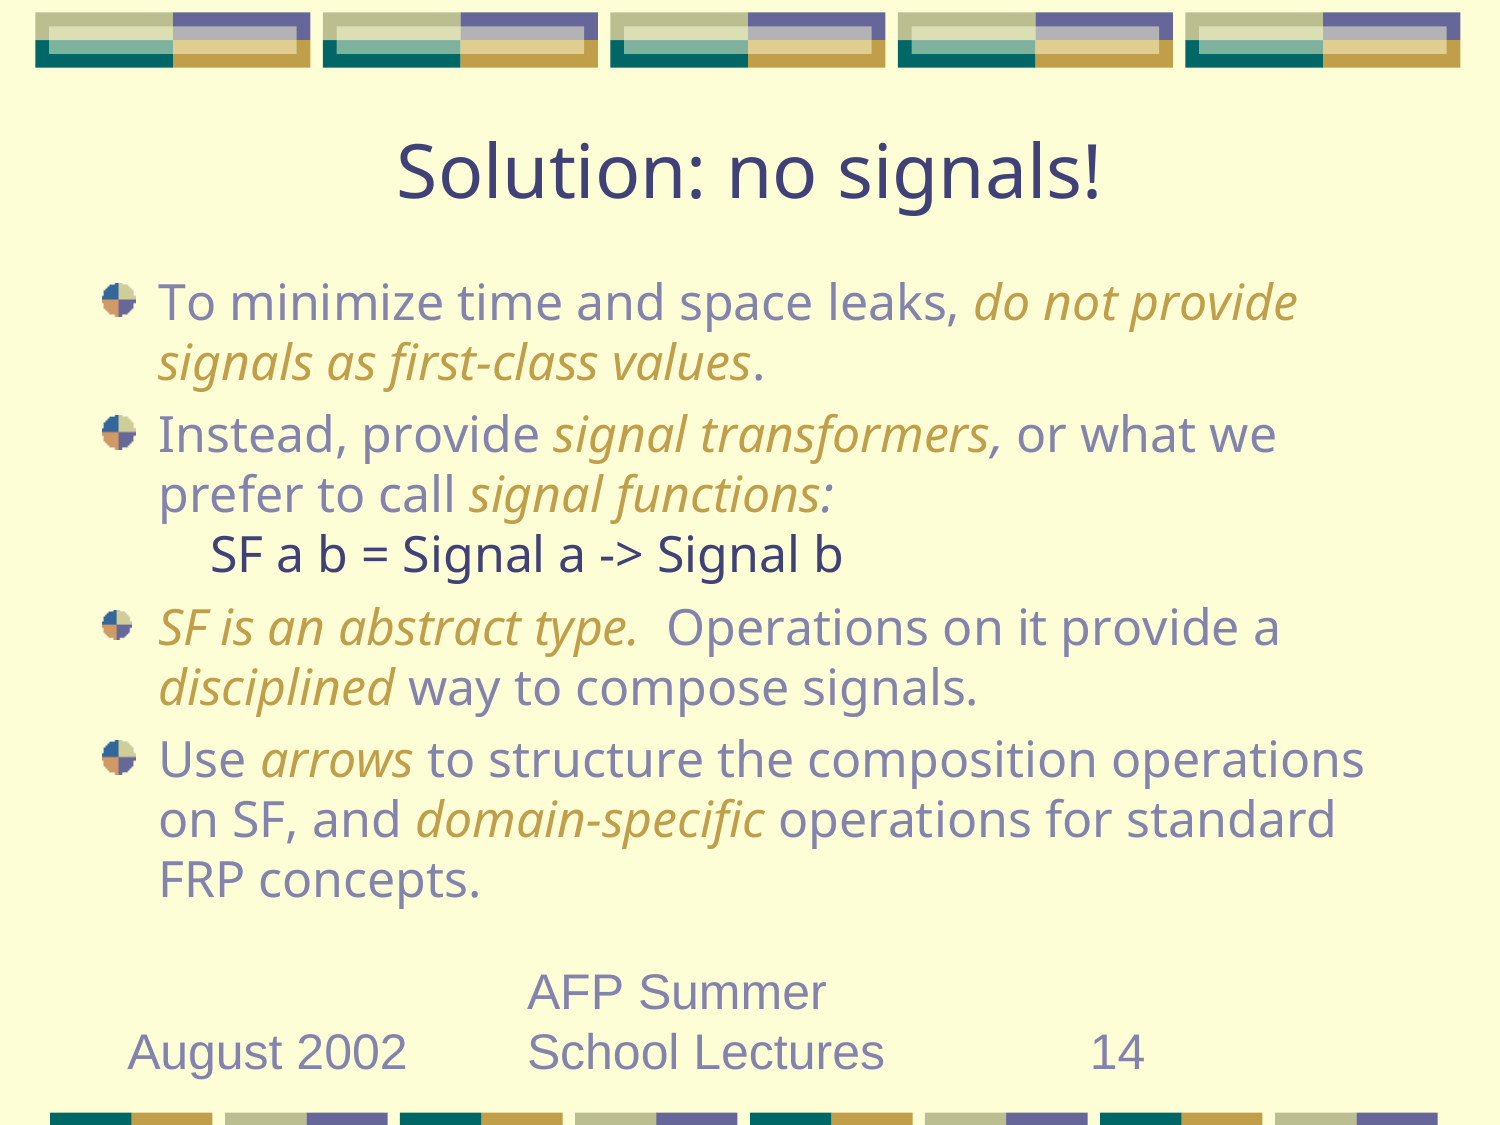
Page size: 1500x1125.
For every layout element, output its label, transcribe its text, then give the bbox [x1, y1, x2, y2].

title Solution: no signals! [112, 99, 1388, 238]
list To minimize time and space leaks, do not provide signals as first-class values. Instead, provide signal transformers, or what we prefer to call signal functions: SF a b = Signal a -> Signal b SF is an abstract type. Operations on it provide a disciplined way to compose signals. Use arrows to structure the composition operations on SF, and domain-specific operations for standard FRP concepts. [87, 262, 1438, 1001]
